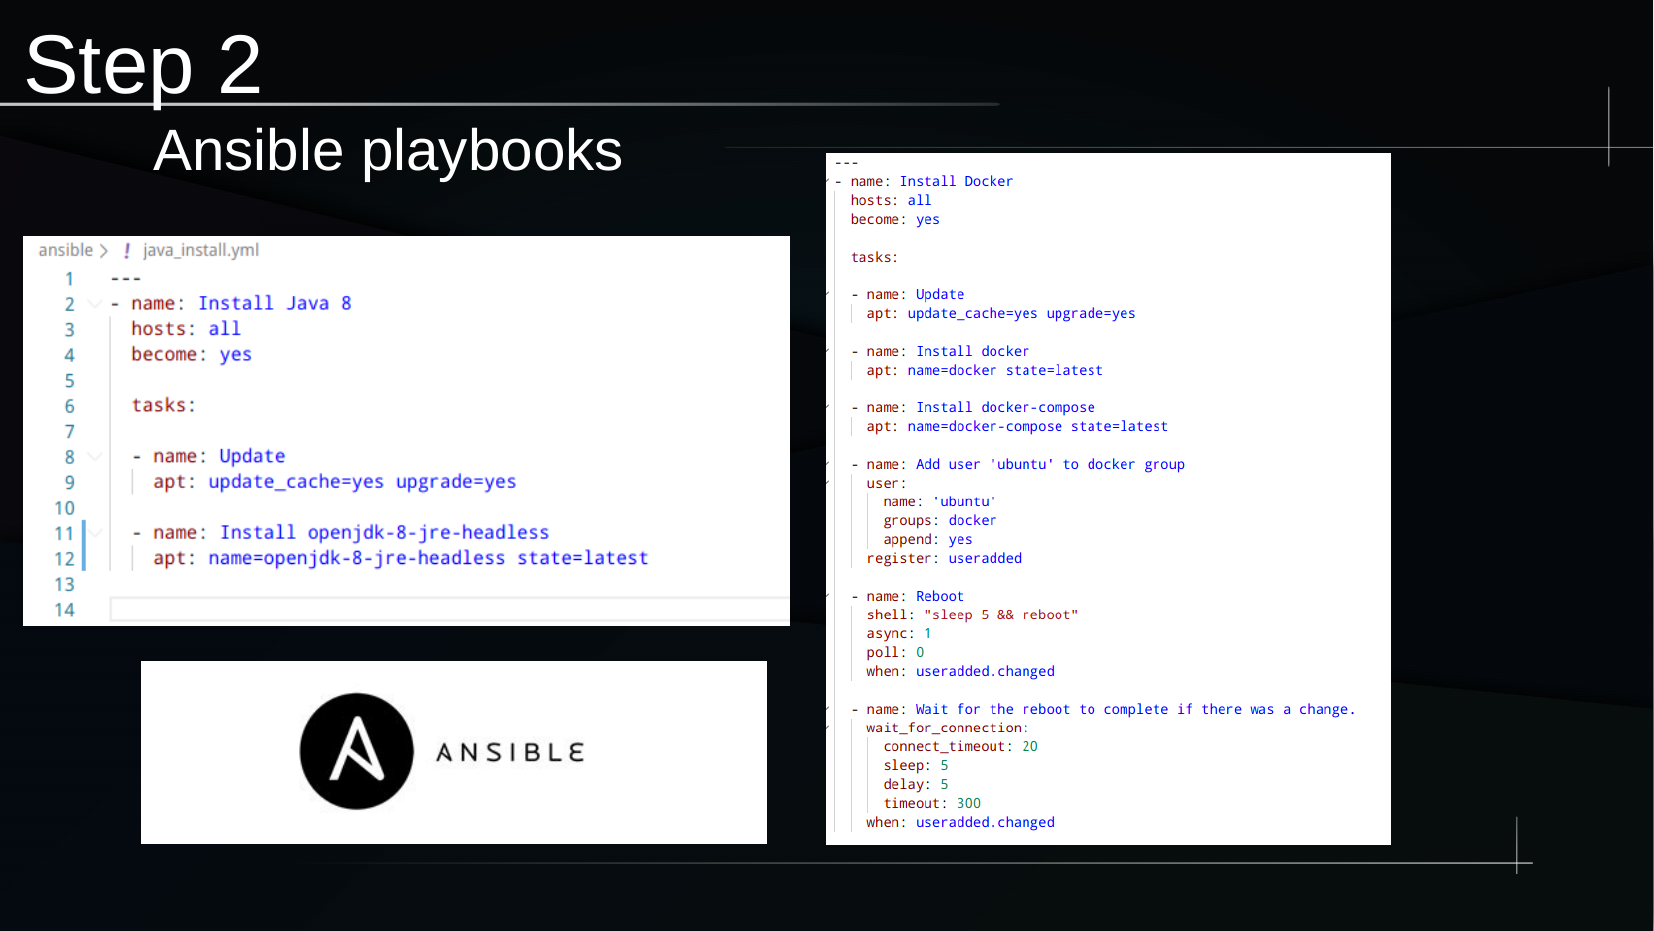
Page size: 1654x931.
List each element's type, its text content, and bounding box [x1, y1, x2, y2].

list Ansible playbooks [82, 118, 1371, 272]
title Step 2 [23, 11, 1589, 119]
picture [0, 0, 1654, 931]
